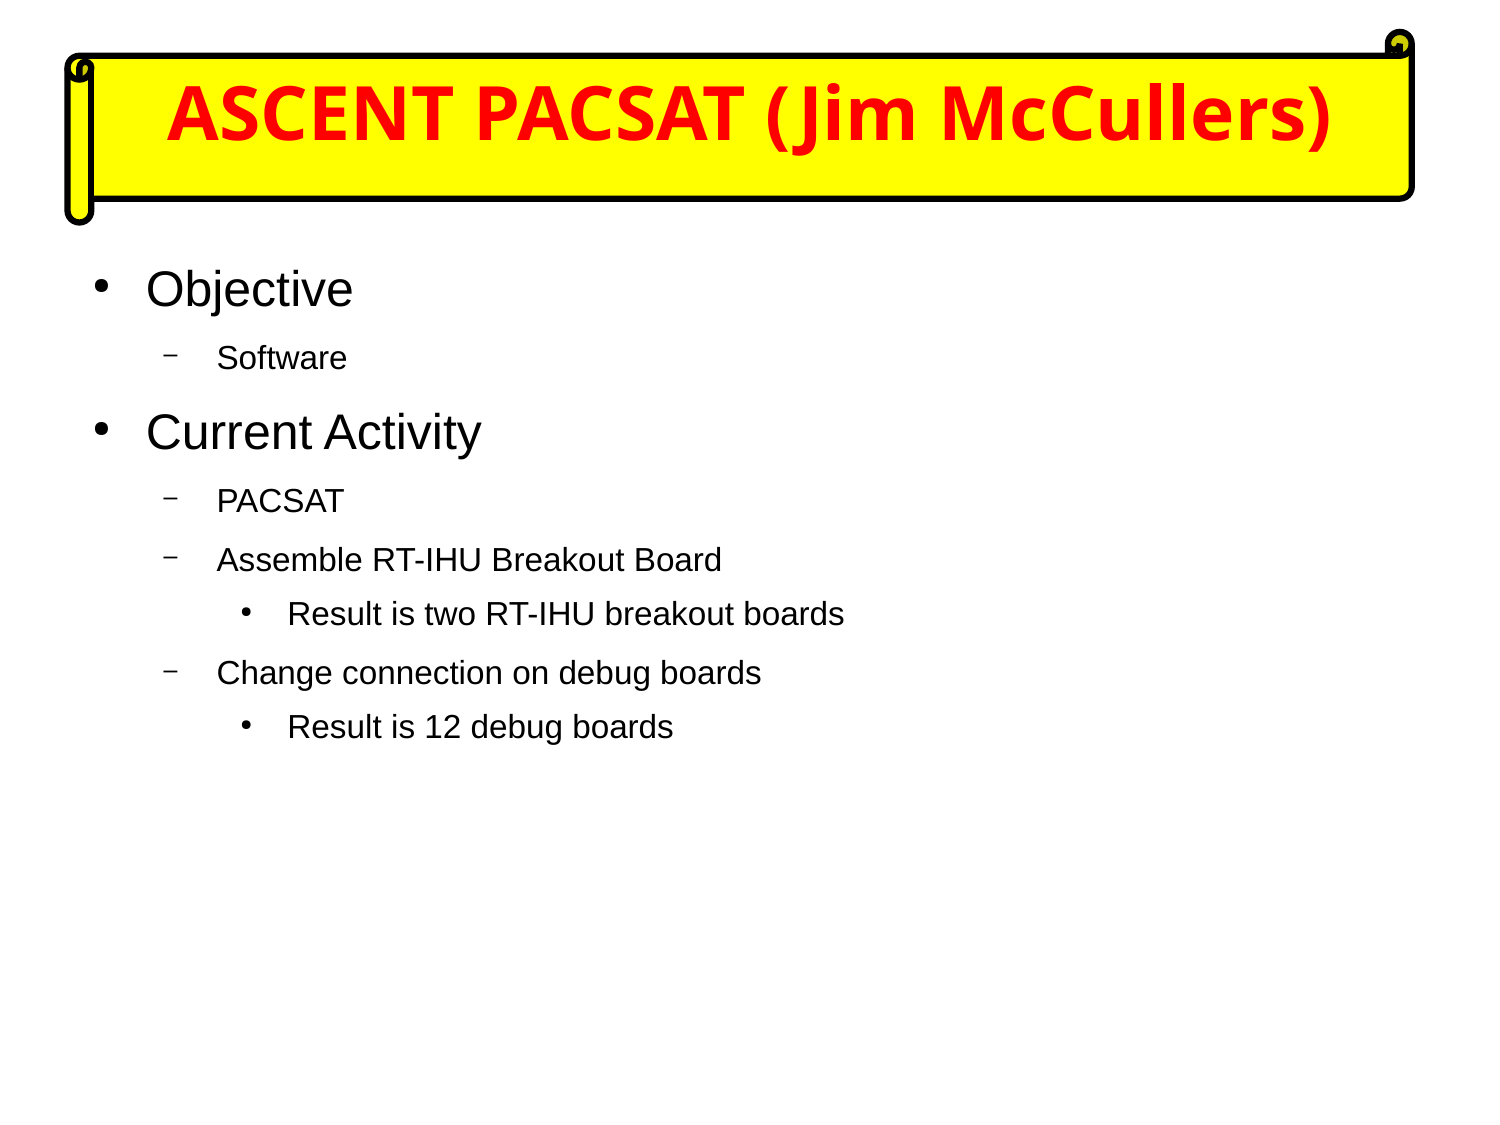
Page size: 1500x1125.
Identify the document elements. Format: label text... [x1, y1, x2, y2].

list Objective Software Current Activity PACSAT Assemble RT-IHU Breakout Board Result is two RT-IHU breakout boards Change connection on debug boards Result is 12 debug boards [75, 263, 1425, 916]
text_box [67, 164, 1412, 223]
text_box [72, 31, 1412, 58]
text_box ASCENT PACSAT (Jim McCullers) [0, 58, 1500, 164]
